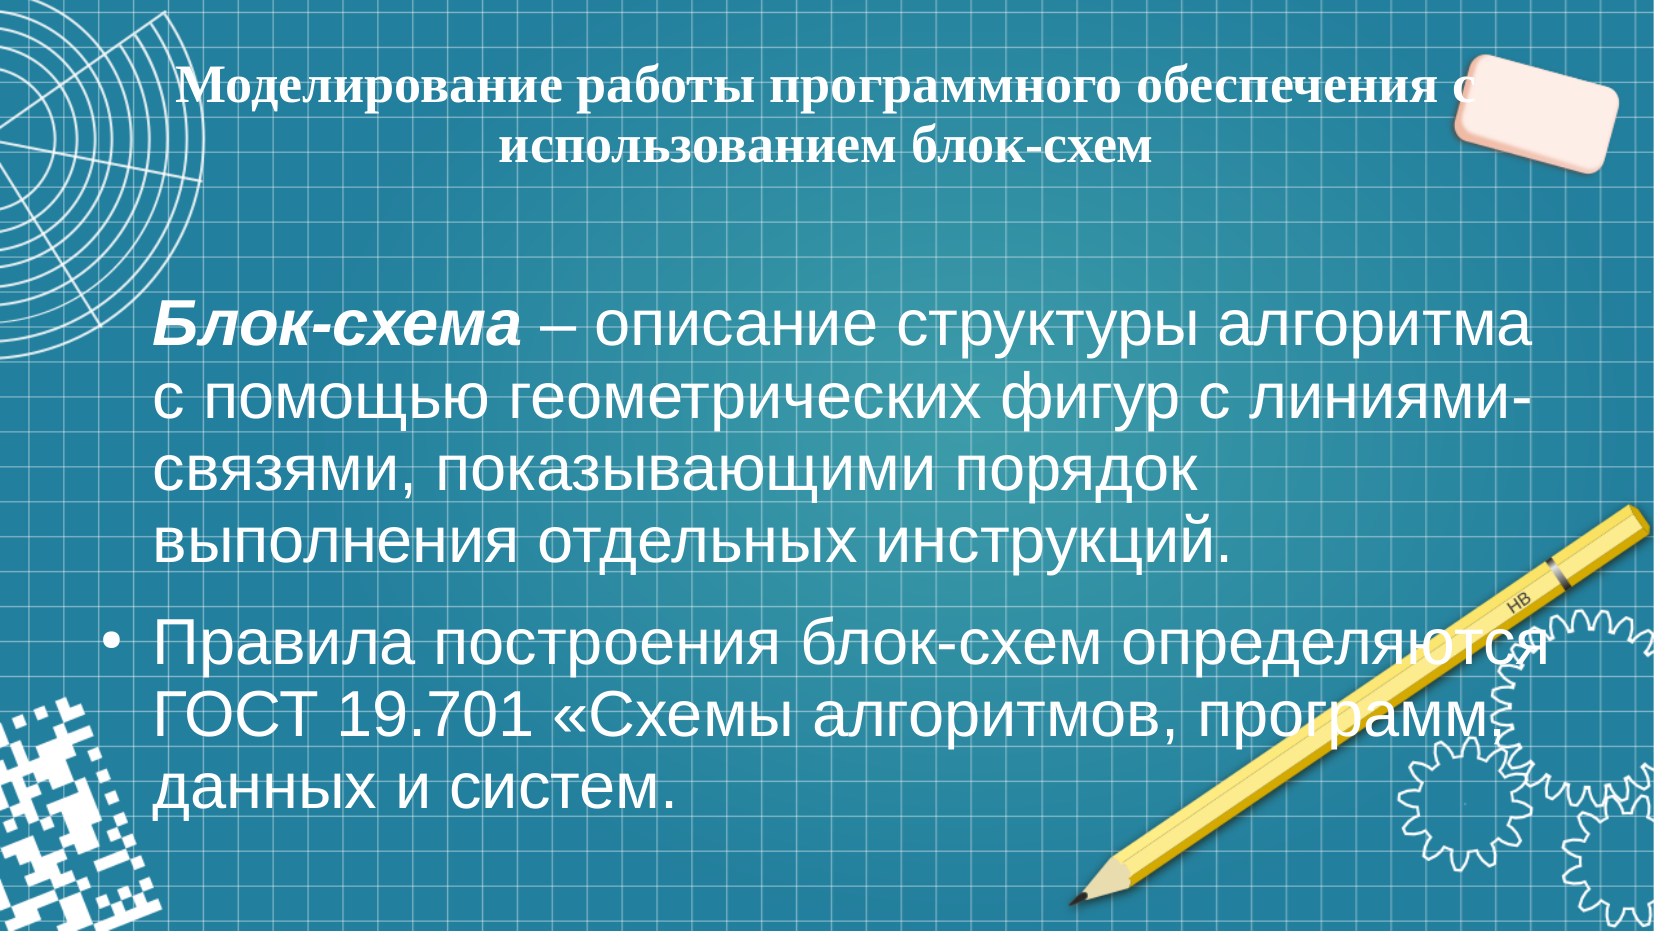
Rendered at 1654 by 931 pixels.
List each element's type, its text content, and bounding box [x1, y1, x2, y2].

title Моделирование работы программного обеспечения с использованием блок-схем [82, 37, 1571, 193]
list Блок-схема – описание структуры алгоритма с помощью геометрических фигур с линиями-связями, показывающими порядок выполнения отдельных инструкций. Правила построения блок-схем определяются ГОСТ 19.701 «Схемы алгоритмов, программ, данных и систем. [82, 287, 1571, 827]
picture [0, 0, 1654, 931]
